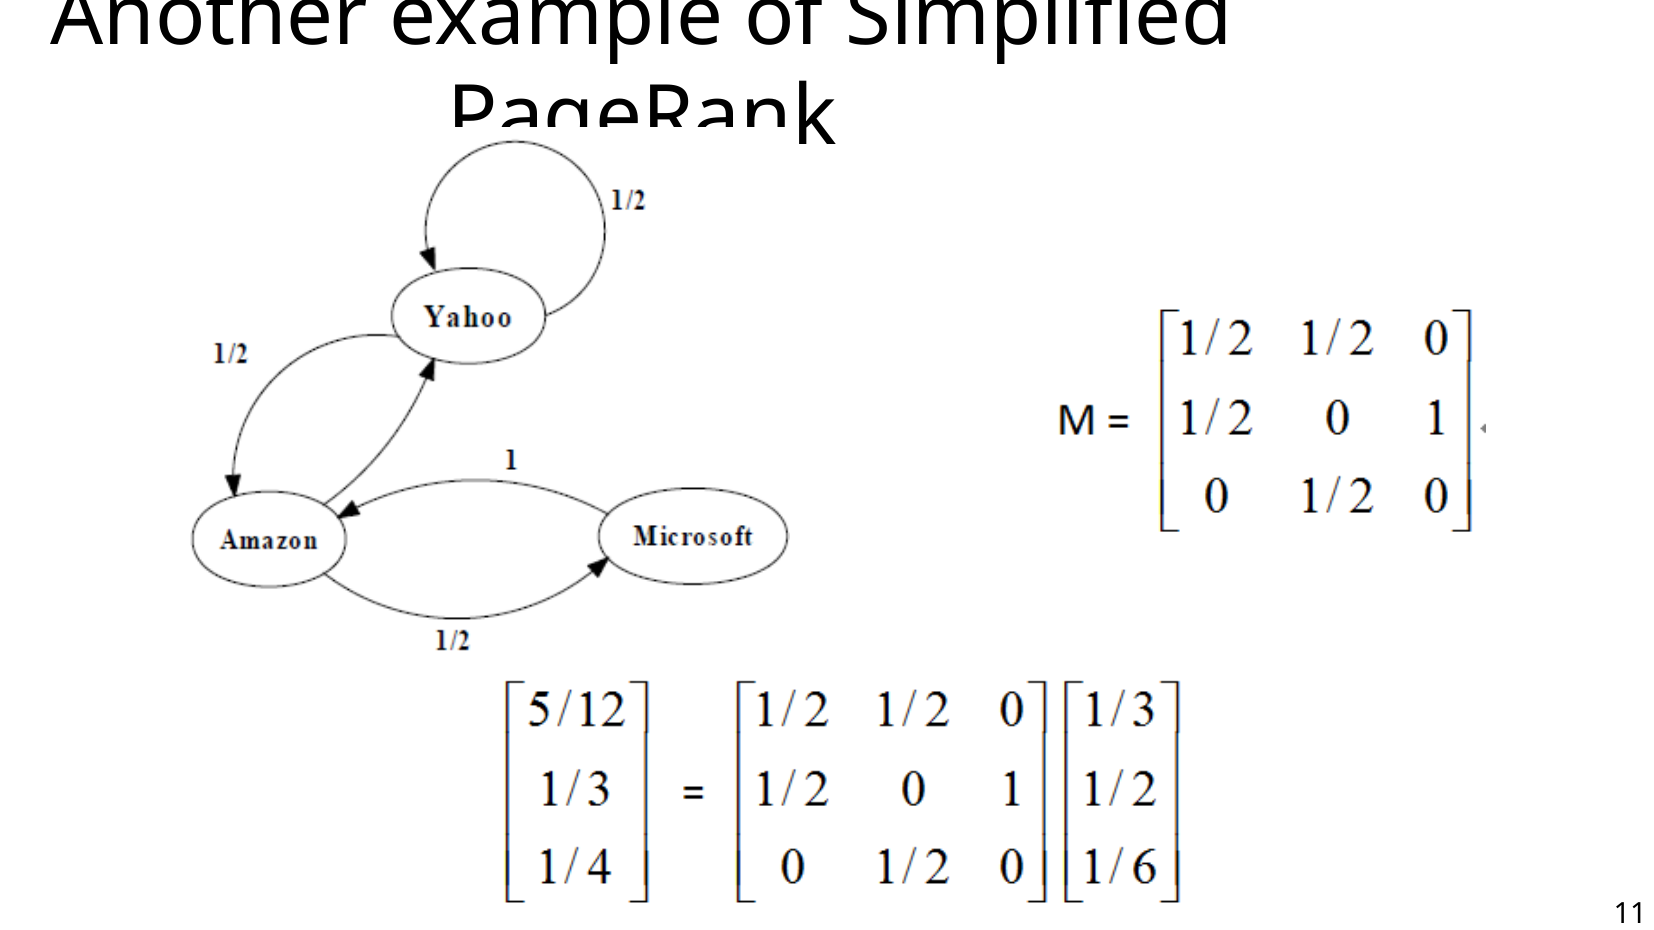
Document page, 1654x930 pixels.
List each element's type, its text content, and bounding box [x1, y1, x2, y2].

title Another example of Simplified PageRank [0, 1, 1653, 120]
picture [189, 127, 1201, 927]
picture [1038, 284, 1486, 558]
